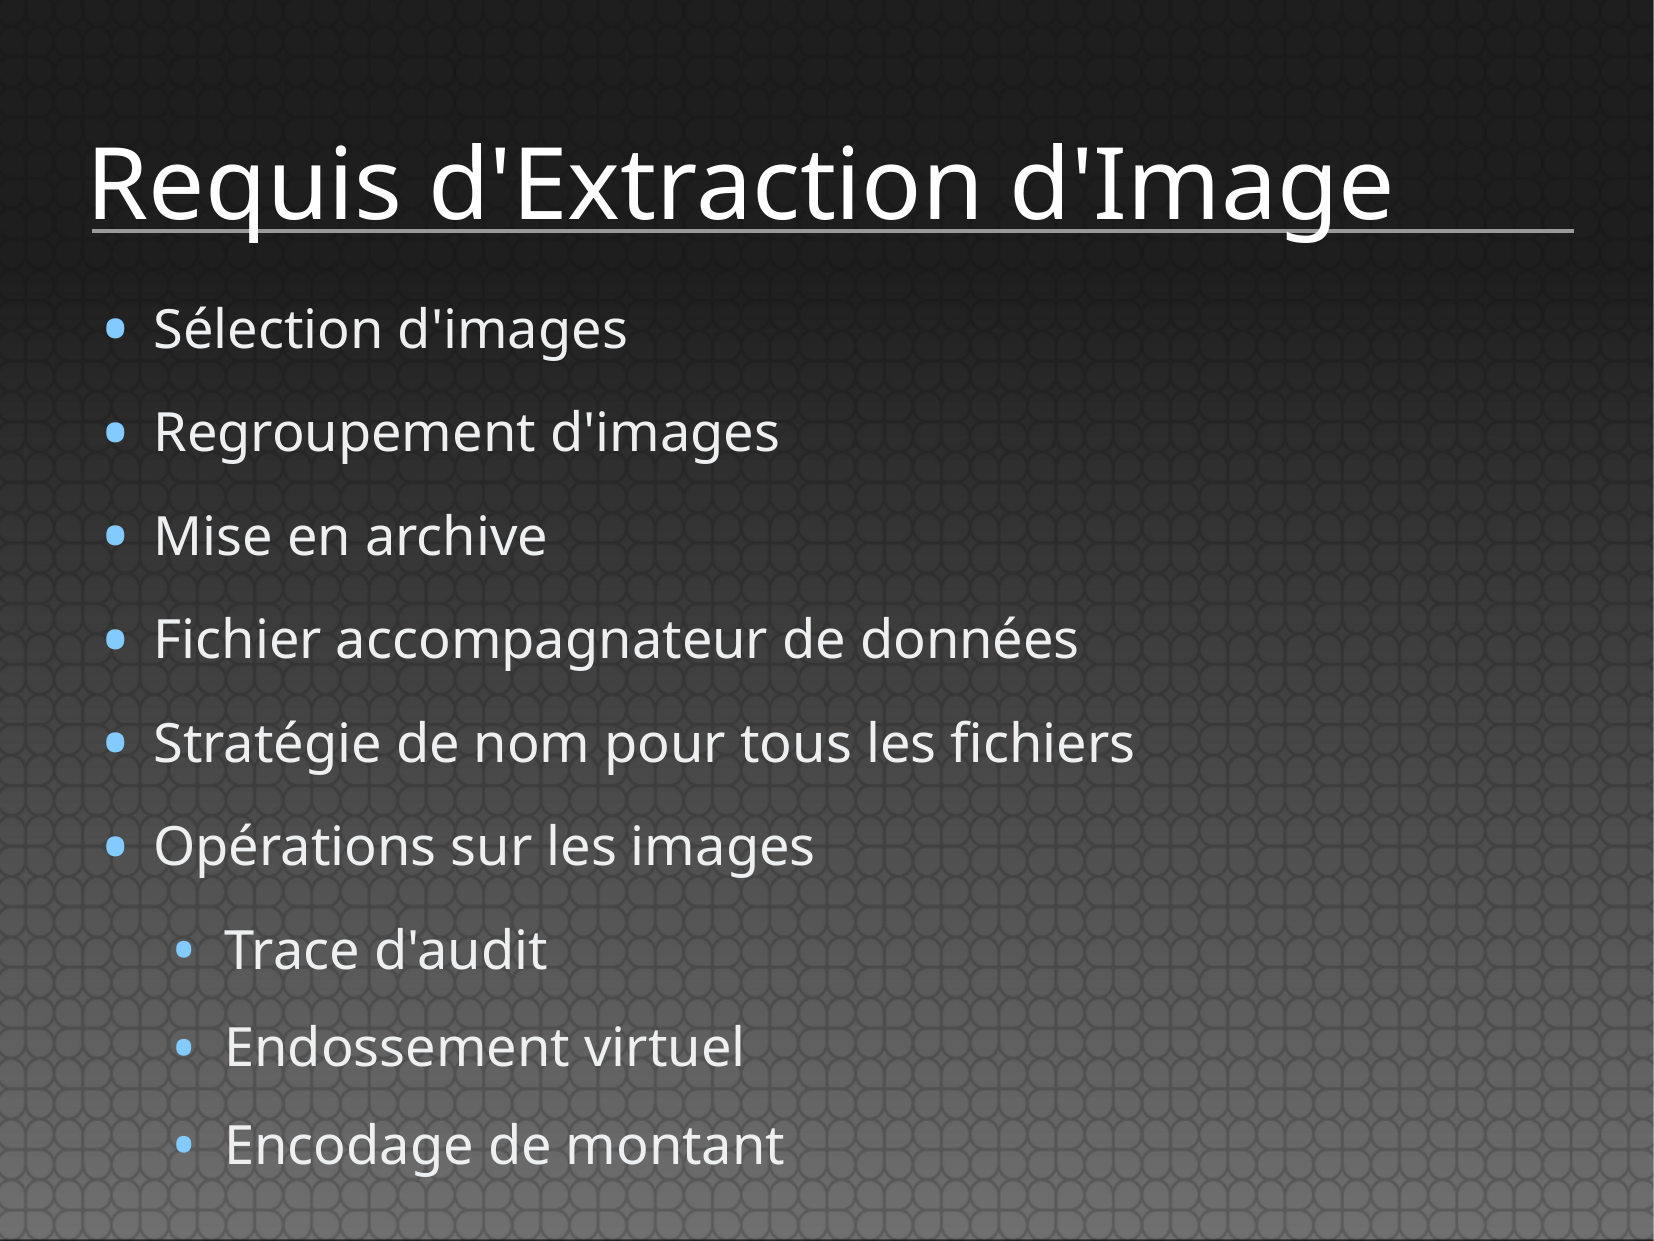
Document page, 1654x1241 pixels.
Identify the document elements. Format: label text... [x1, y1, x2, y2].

list Sélection d'images Regroupement d'images Mise en archive Fichier accompagnateur de données Stratégie de nom pour tous les fichiers Opérations sur les images Trace d'audit Endossement virtuel Encodage de montant [82, 290, 1571, 1084]
title Requis d'Extraction d'Image [86, 112, 1576, 249]
picture [0, 0, 1654, 1241]
